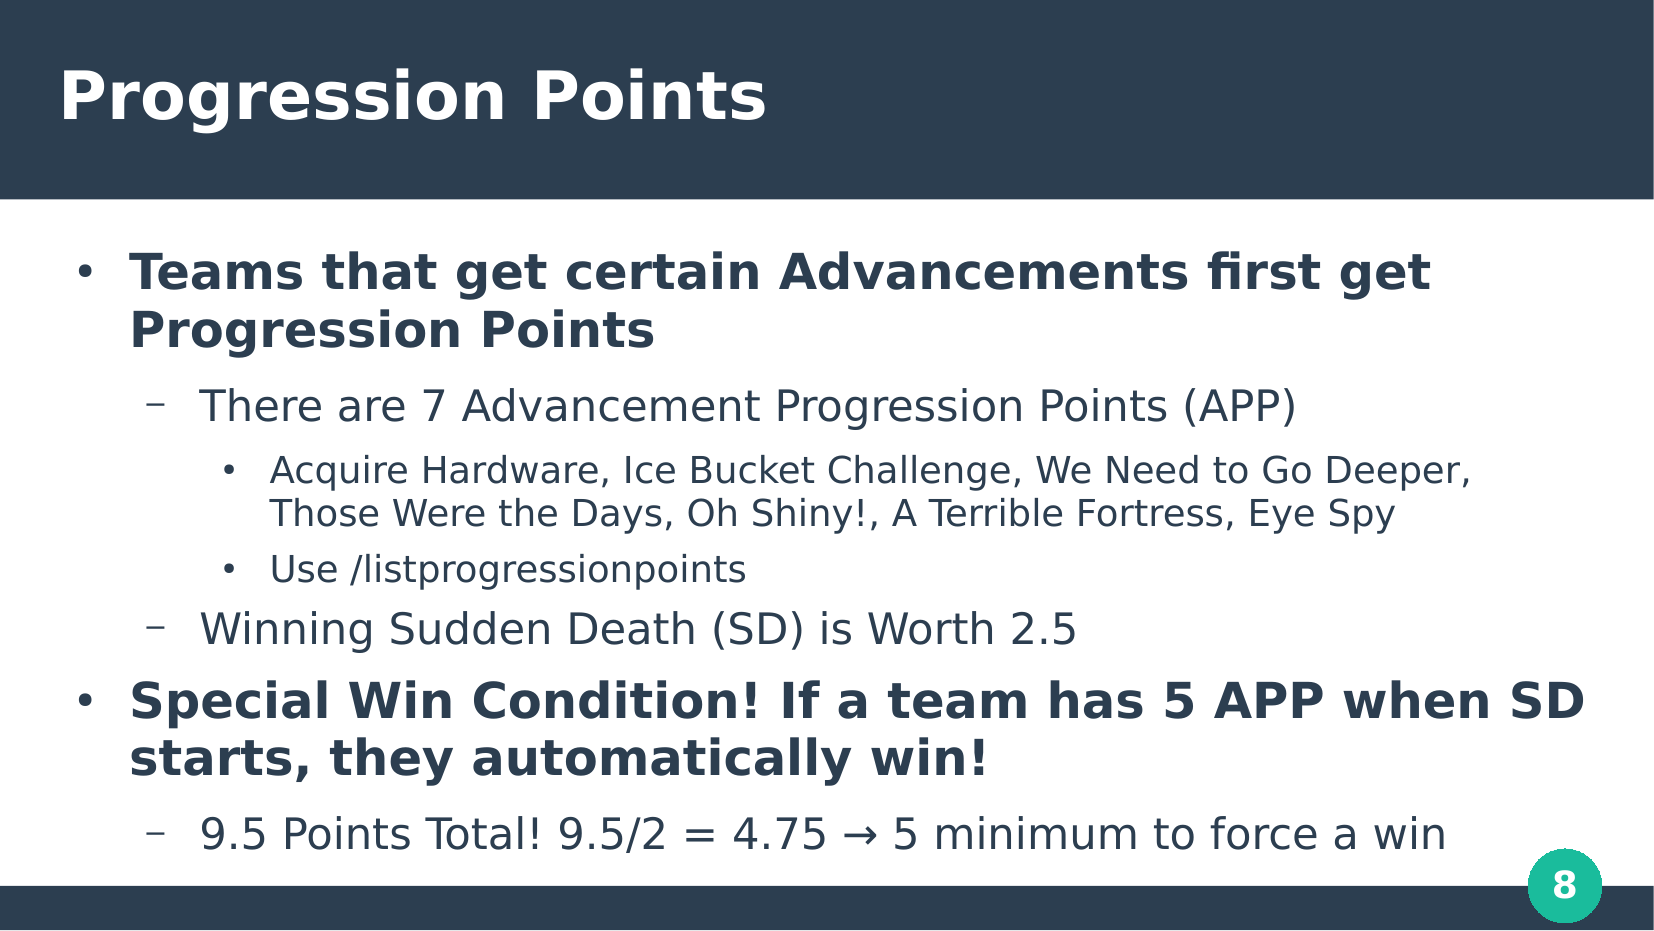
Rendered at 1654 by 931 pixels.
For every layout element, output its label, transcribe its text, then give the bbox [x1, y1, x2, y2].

title Progression Points [59, 37, 1595, 155]
list Teams that get certain Advancements first get Progression Points There are 7 Advancement Progression Points (APP) Acquire Hardware, Ice Bucket Challenge, We Need to Go Deeper, Those Were the Days, Oh Shiny!, A Terrible Fortress, Eye Spy Use /listprogressionpoints Winning Sudden Death (SD) is Worth 2.5 Special Win Condition! If a team has 5 APP when SD starts, they automatically win! 9.5 Points Total! 9.5/2 = 4.75 → 5 minimum to force a win [59, 243, 1595, 864]
